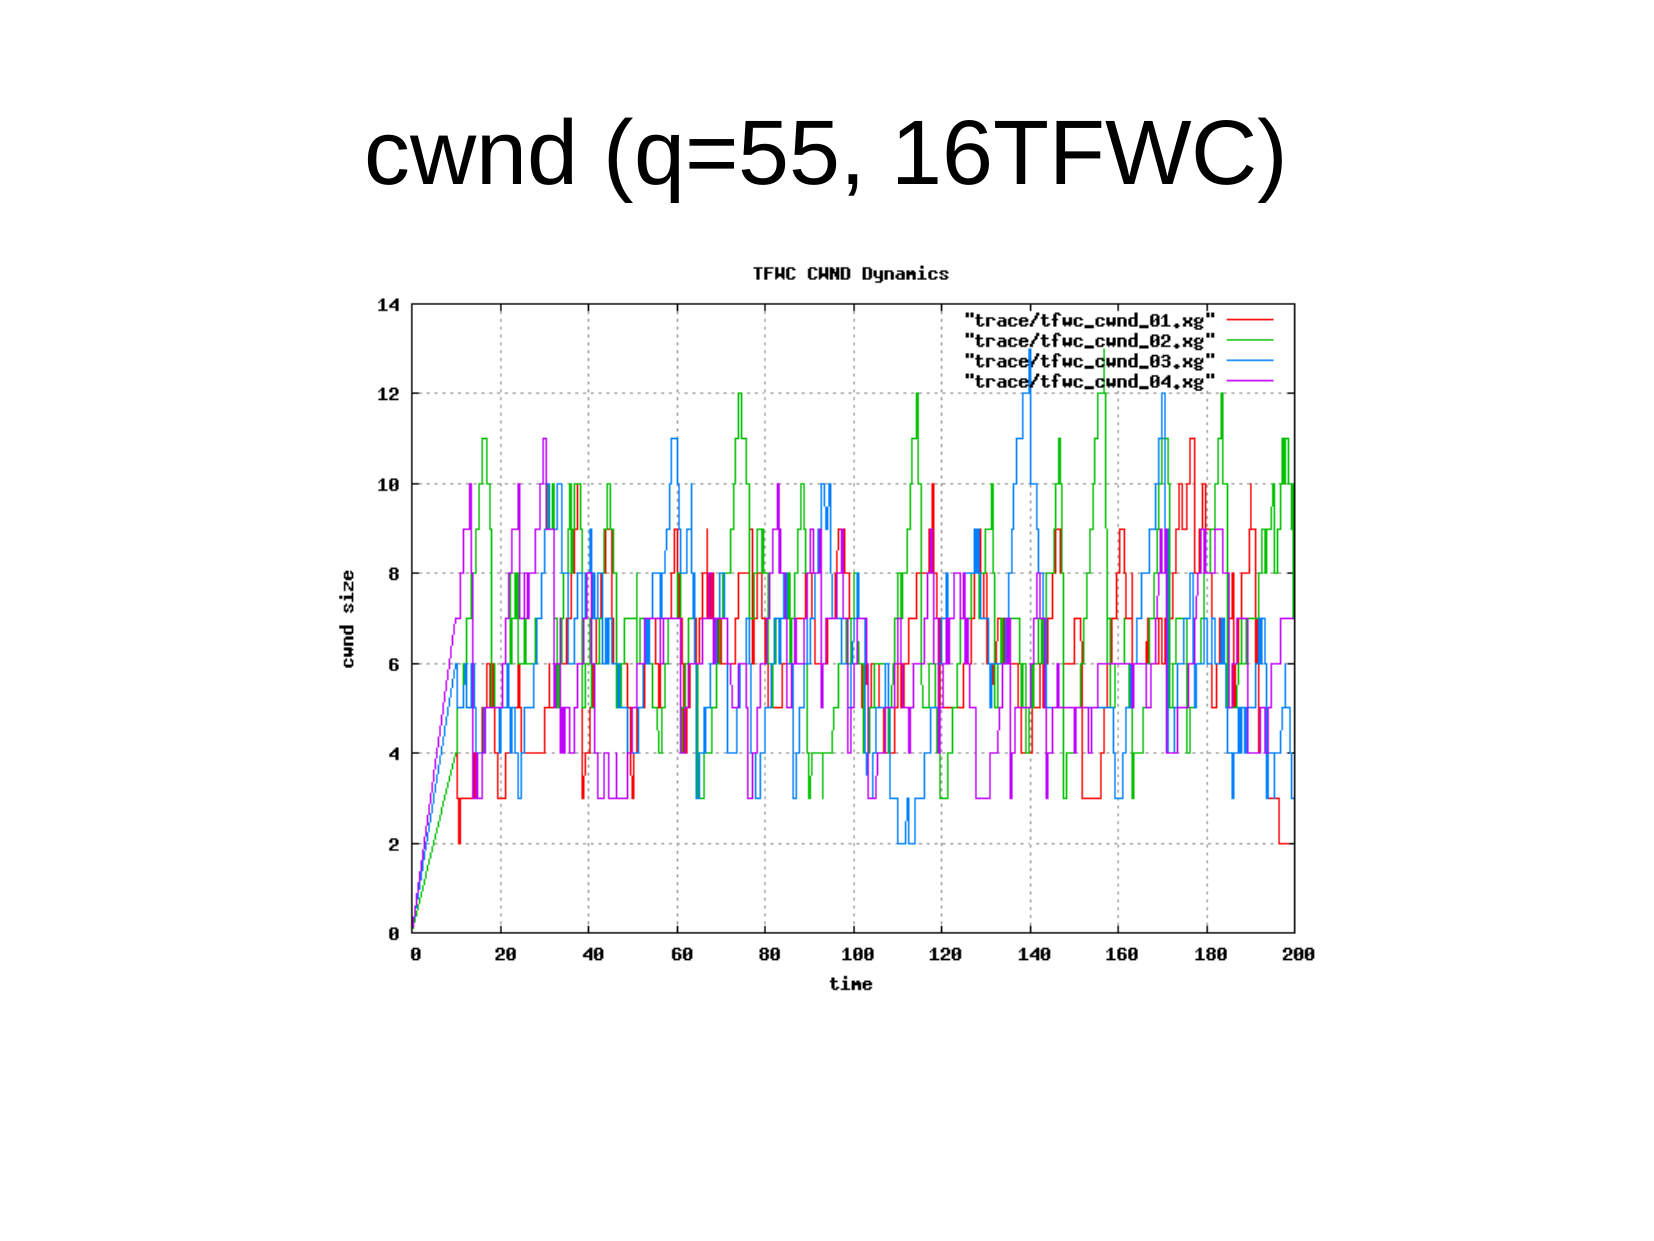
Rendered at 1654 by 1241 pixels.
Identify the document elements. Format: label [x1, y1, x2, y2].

picture [327, 244, 1327, 995]
